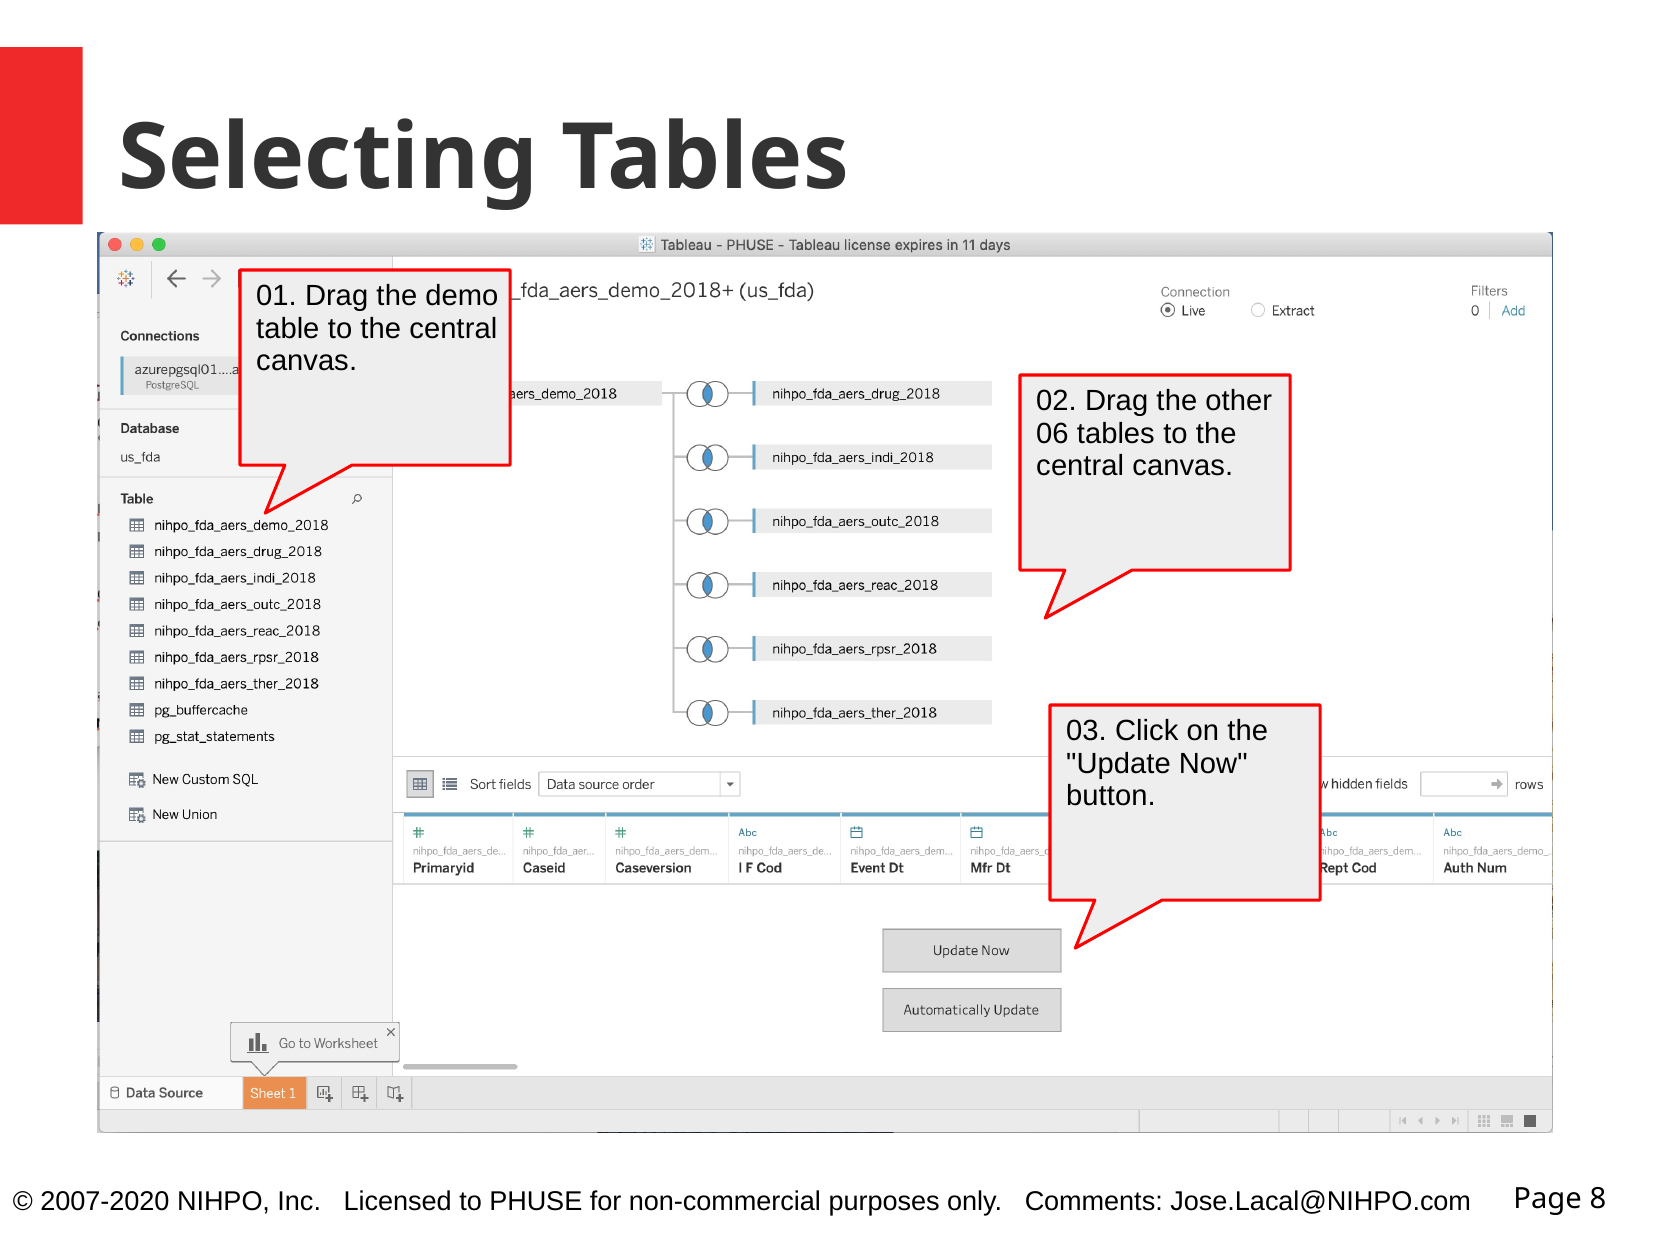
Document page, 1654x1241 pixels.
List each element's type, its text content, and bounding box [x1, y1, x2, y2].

text_box 03. Click on the "Update Now" button. [1050, 705, 1321, 949]
text_box 02. Drag the other 06 tables to the central canvas. [1020, 375, 1291, 619]
text_box 01. Drag the demo table to the central canvas. [240, 270, 511, 514]
text_box © 2007-2020 NIHPO, Inc. Licensed to PHUSE for non-commercial purposes only. Comments: Jose.Lacal@NIHPO.com [0, 1178, 1522, 1231]
picture [97, 232, 1553, 1133]
title Selecting Tables [118, 49, 1571, 257]
